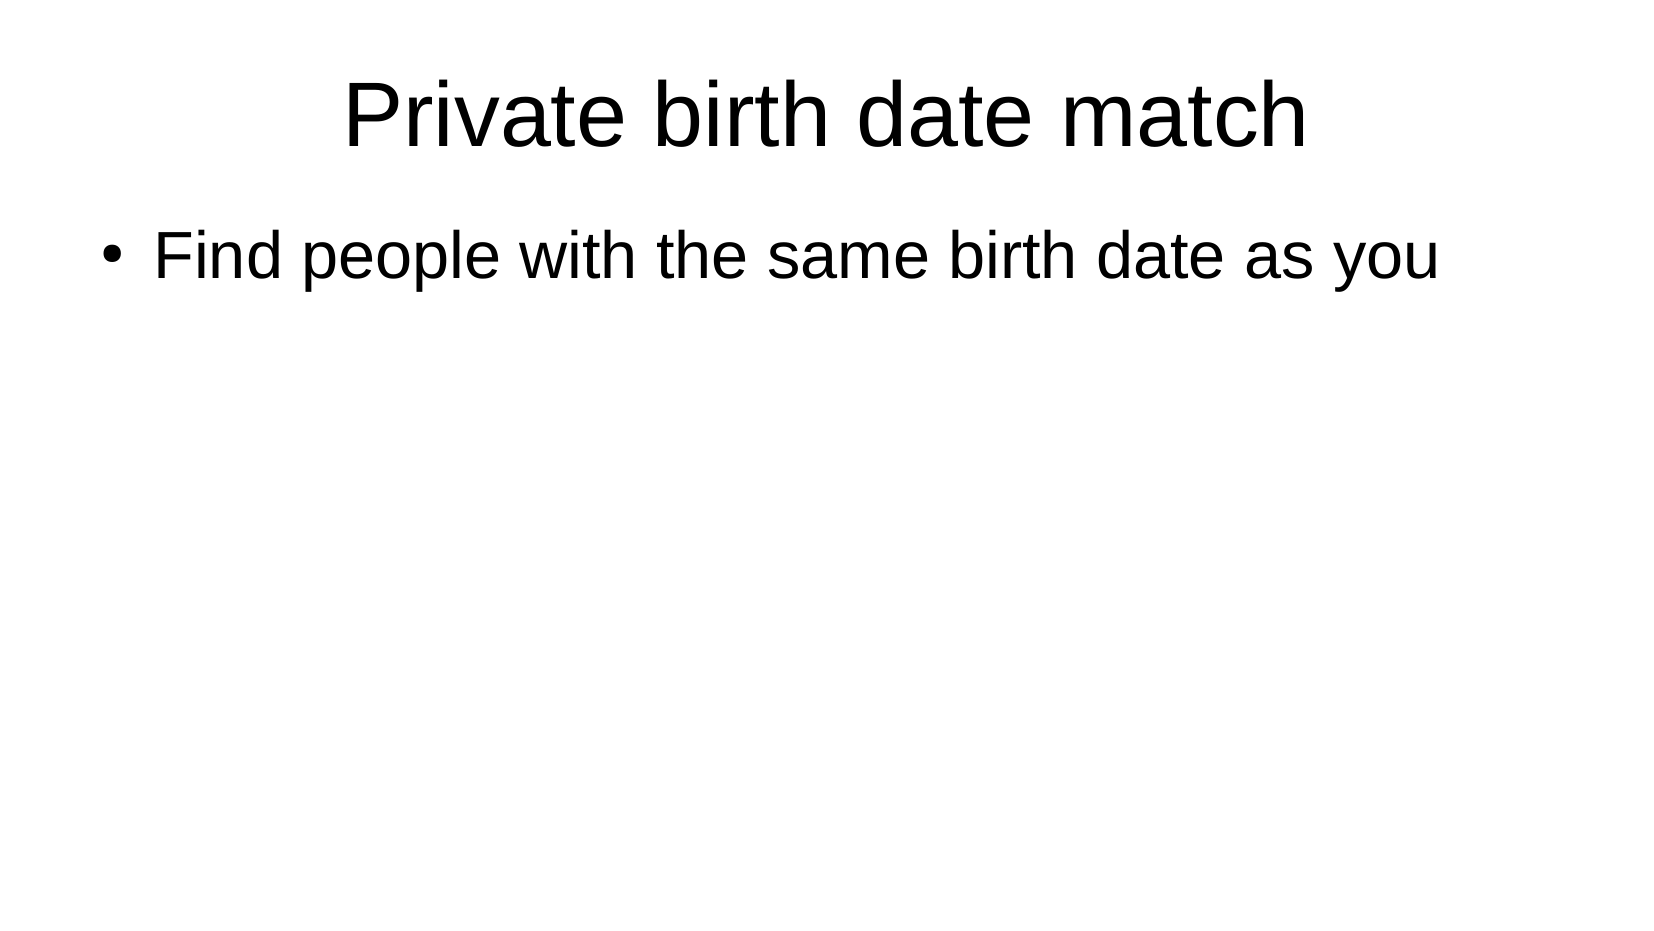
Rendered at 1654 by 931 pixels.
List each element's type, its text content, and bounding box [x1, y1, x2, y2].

list Find people with the same birth date as you [82, 217, 1571, 758]
title Private birth date match [82, 37, 1571, 193]
